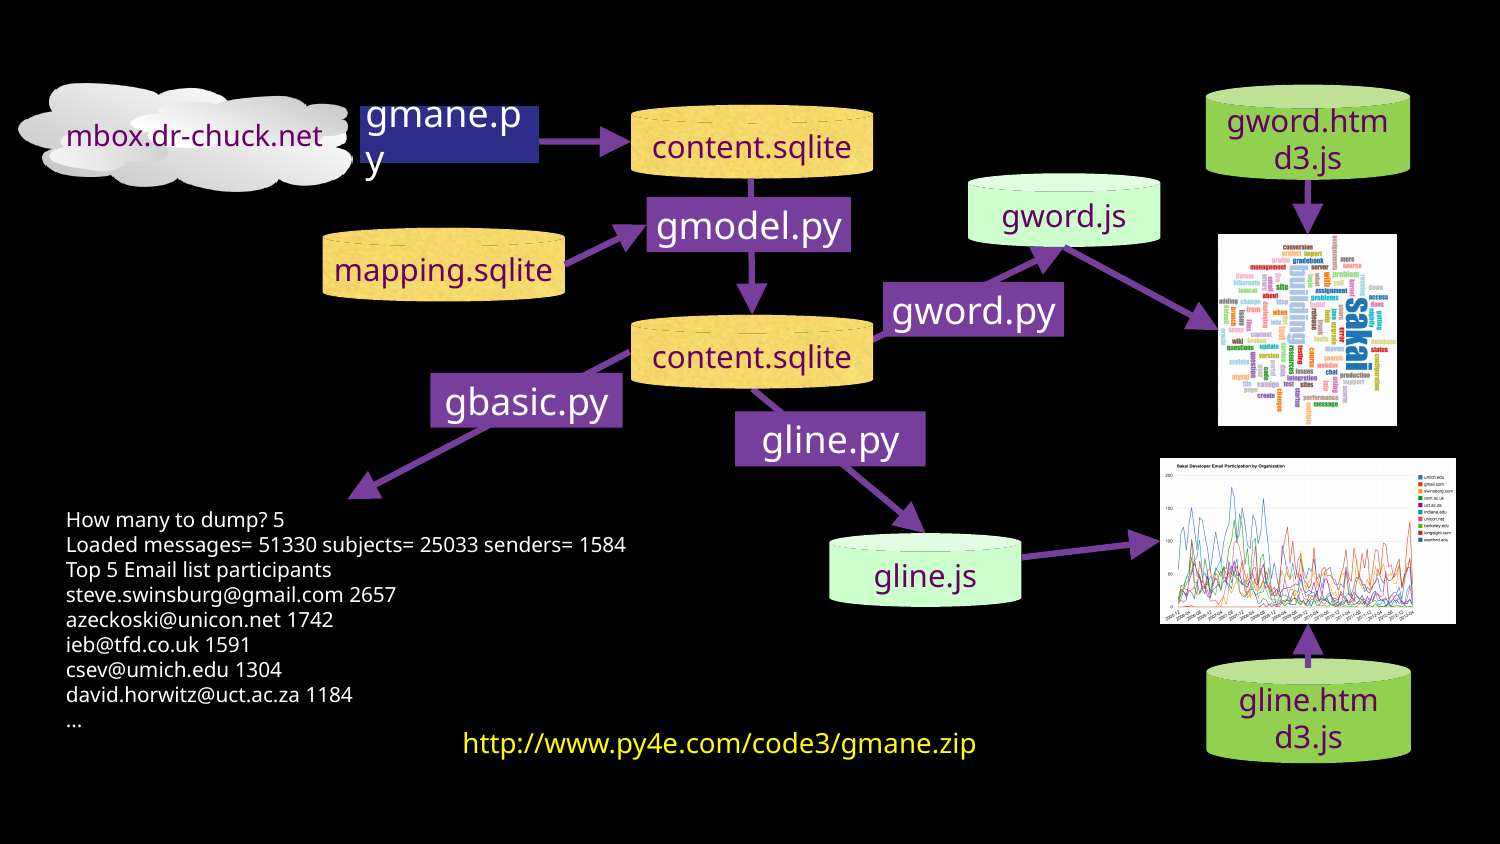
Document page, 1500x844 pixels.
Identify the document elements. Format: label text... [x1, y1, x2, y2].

text_box How many to dump? 5 Loaded messages= 51330 subjects= 25033 senders= 1584 Top 5 Email list participants steve.swinsburg@gmail.com 2657 azeckoski@unicon.net 1742 ieb@tfd.co.uk 1591 csev@umich.edu 1304 david.horwitz@uct.ac.za 1184 ... [61, 499, 634, 739]
text_box gbasic.py [430, 372, 623, 428]
text_box gline.htm d3.js [1206, 673, 1411, 764]
picture [1218, 234, 1397, 426]
text_box gword.js [968, 183, 1161, 247]
text_box gword.py [883, 281, 1065, 337]
text_box gword.htm d3.js [1205, 97, 1411, 180]
text_box mapping.sqlite [322, 238, 565, 302]
picture [18, 83, 353, 192]
text_box gmane.py [504, 109, 516, 125]
text_box gmodel.py [646, 197, 851, 253]
text_box gline.js [829, 544, 1022, 607]
text_box gline.py [735, 411, 926, 467]
text_box gmane.py [360, 107, 539, 163]
text_box http://www.py4e.com/code3/gmane.zip [453, 715, 1134, 762]
text_box content.sqlite [631, 115, 874, 179]
picture [1160, 458, 1456, 624]
text_box mbox.dr-chuck.net [61, 107, 344, 163]
text_box gmane.py [370, 109, 382, 125]
text_box content.sqlite [631, 325, 874, 389]
